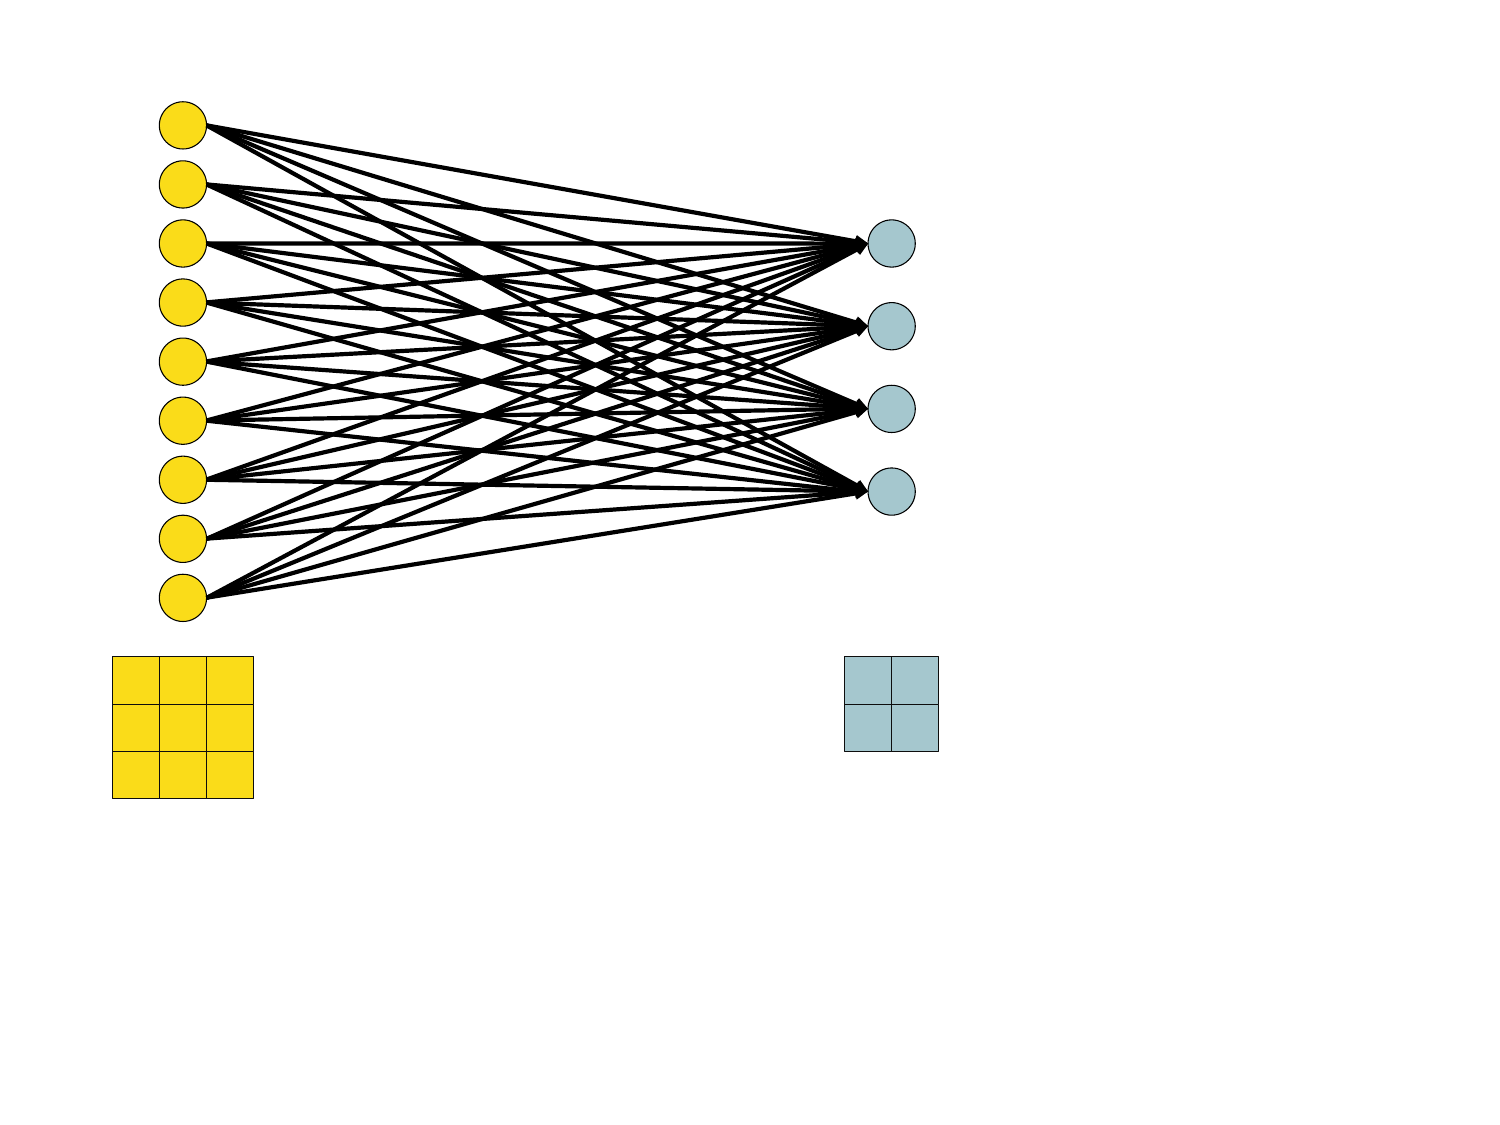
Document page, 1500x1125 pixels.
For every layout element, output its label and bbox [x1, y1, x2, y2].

text_box [868, 219, 916, 268]
text_box [868, 467, 916, 516]
text_box [868, 302, 916, 350]
text_box [159, 397, 207, 445]
text_box [159, 160, 207, 209]
text_box [868, 385, 916, 433]
text_box [159, 515, 207, 563]
text_box [159, 101, 207, 149]
text_box [159, 338, 207, 386]
text_box [159, 456, 207, 504]
text_box [159, 278, 207, 327]
text_box [844, 656, 939, 752]
text_box [159, 219, 207, 268]
text_box [112, 656, 254, 799]
text_box [159, 574, 207, 622]
